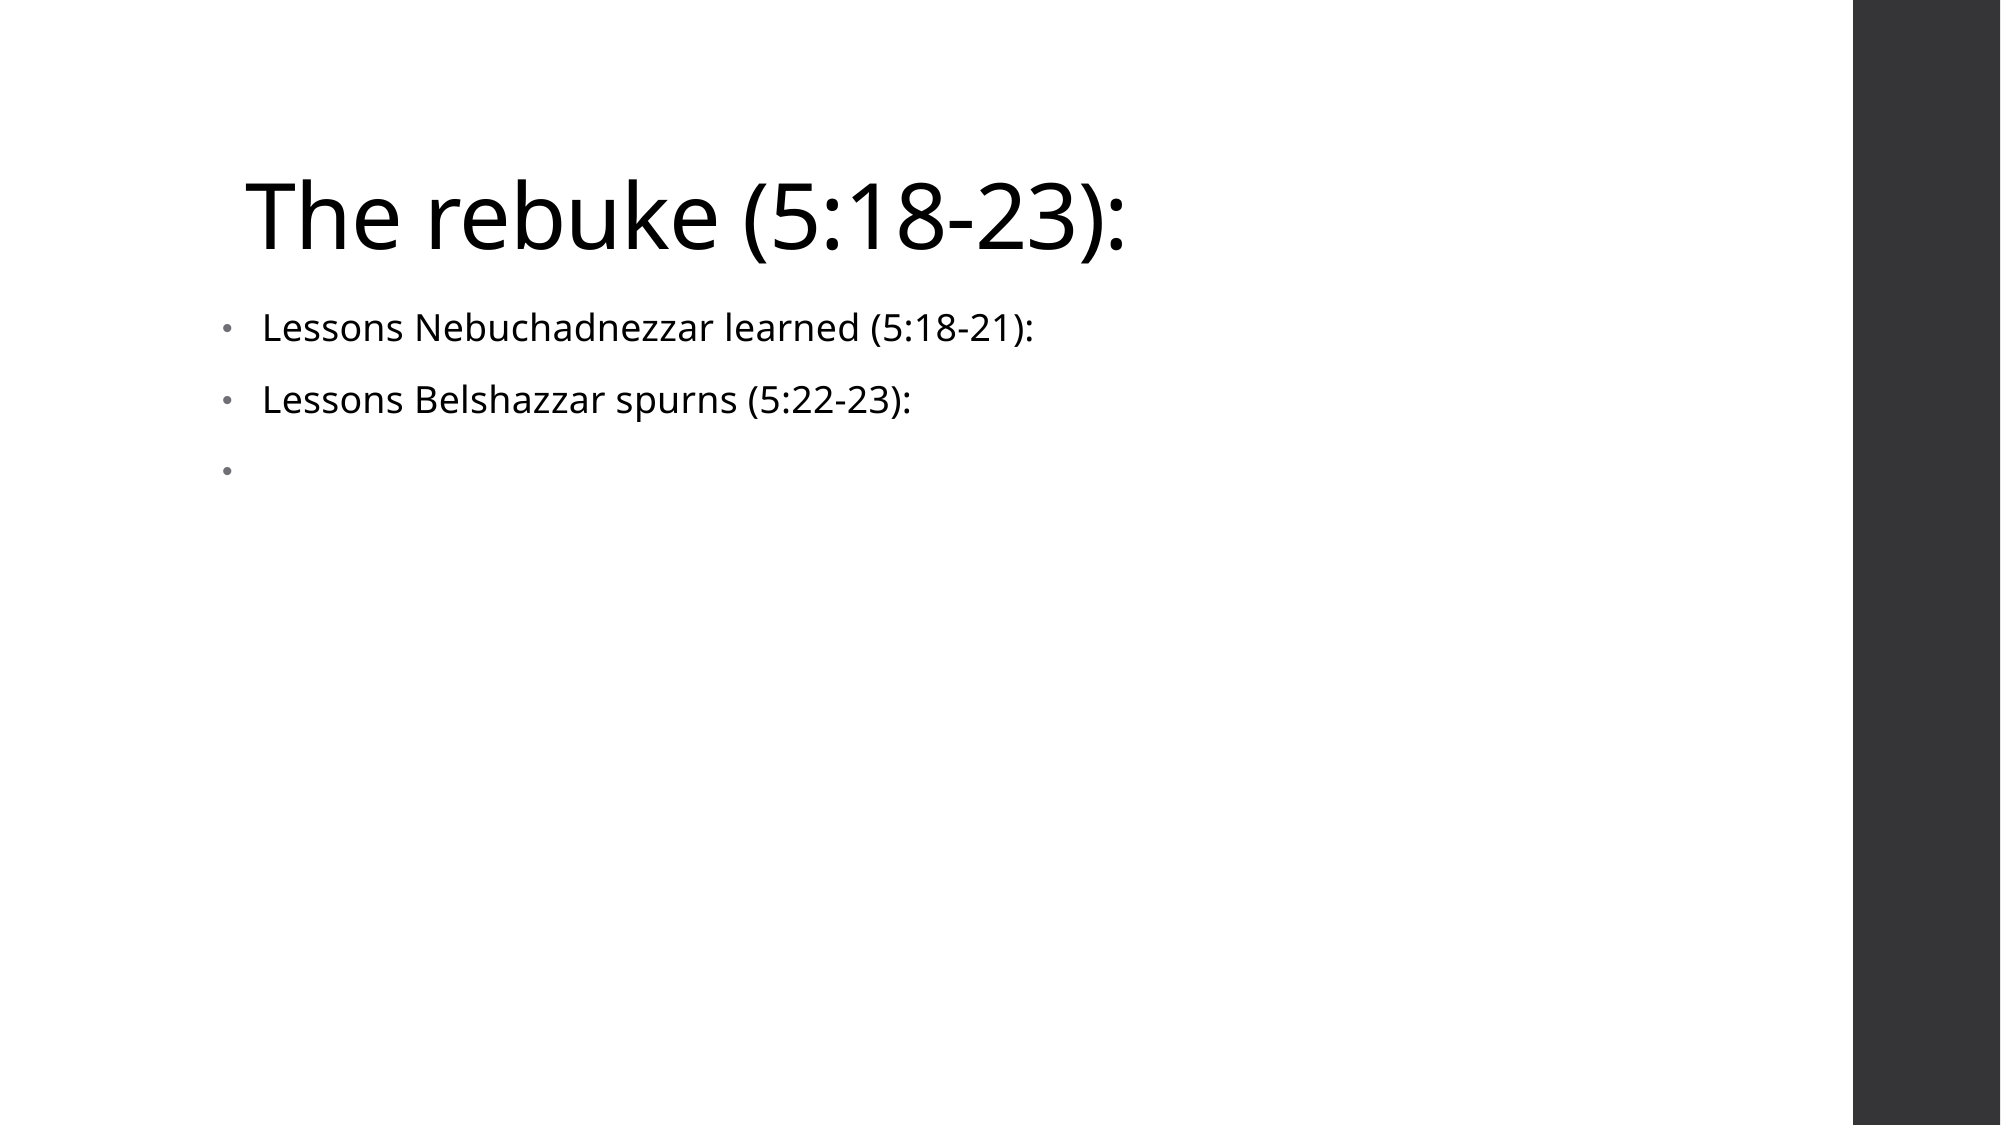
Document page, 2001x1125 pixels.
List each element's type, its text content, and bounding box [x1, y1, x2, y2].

list Lessons Nebuchadnezzar learned (5:18-21): Lessons Belshazzar spurns (5:22-23): [206, 299, 1617, 1014]
title The rebuke (5:18-23): [206, 60, 1797, 278]
